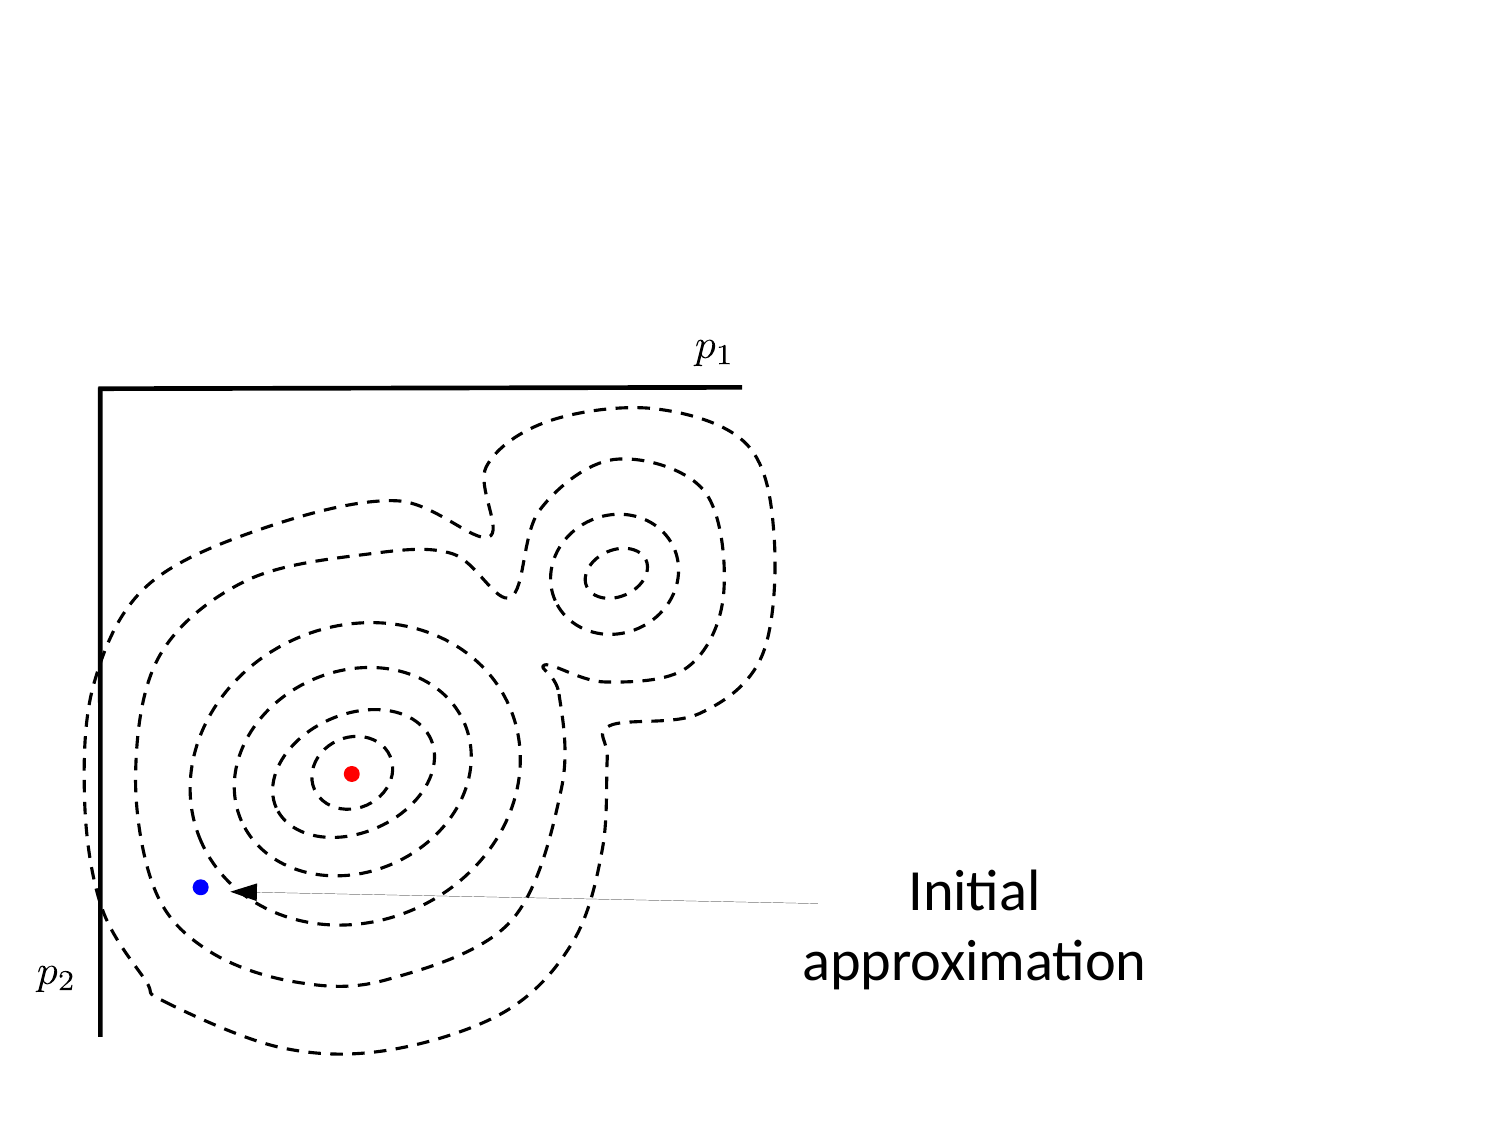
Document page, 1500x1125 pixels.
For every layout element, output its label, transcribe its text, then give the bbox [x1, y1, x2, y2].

text_box [194, 881, 207, 894]
text_box [345, 768, 358, 780]
text_box [35, 965, 75, 993]
text_box Initial approximation [720, 844, 1229, 1000]
text_box [693, 339, 733, 367]
